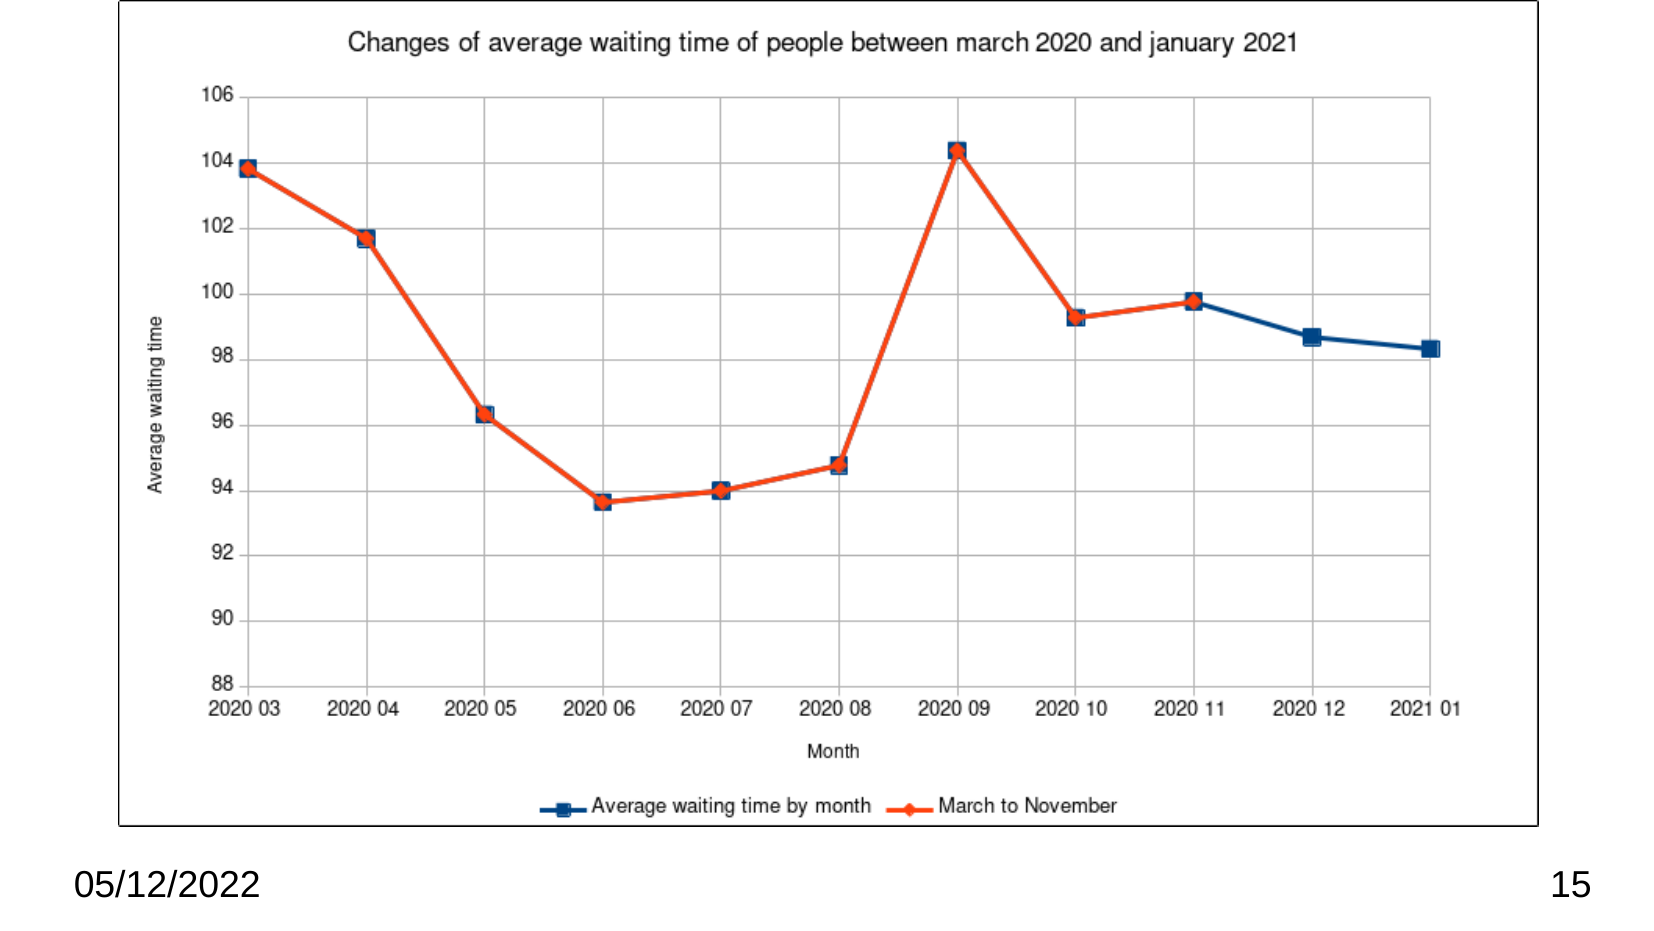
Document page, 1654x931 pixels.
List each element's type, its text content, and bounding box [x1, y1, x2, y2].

text_box 05/12/2022 [59, 856, 296, 916]
picture [118, 0, 1539, 827]
text_box 15 [1535, 856, 1625, 916]
